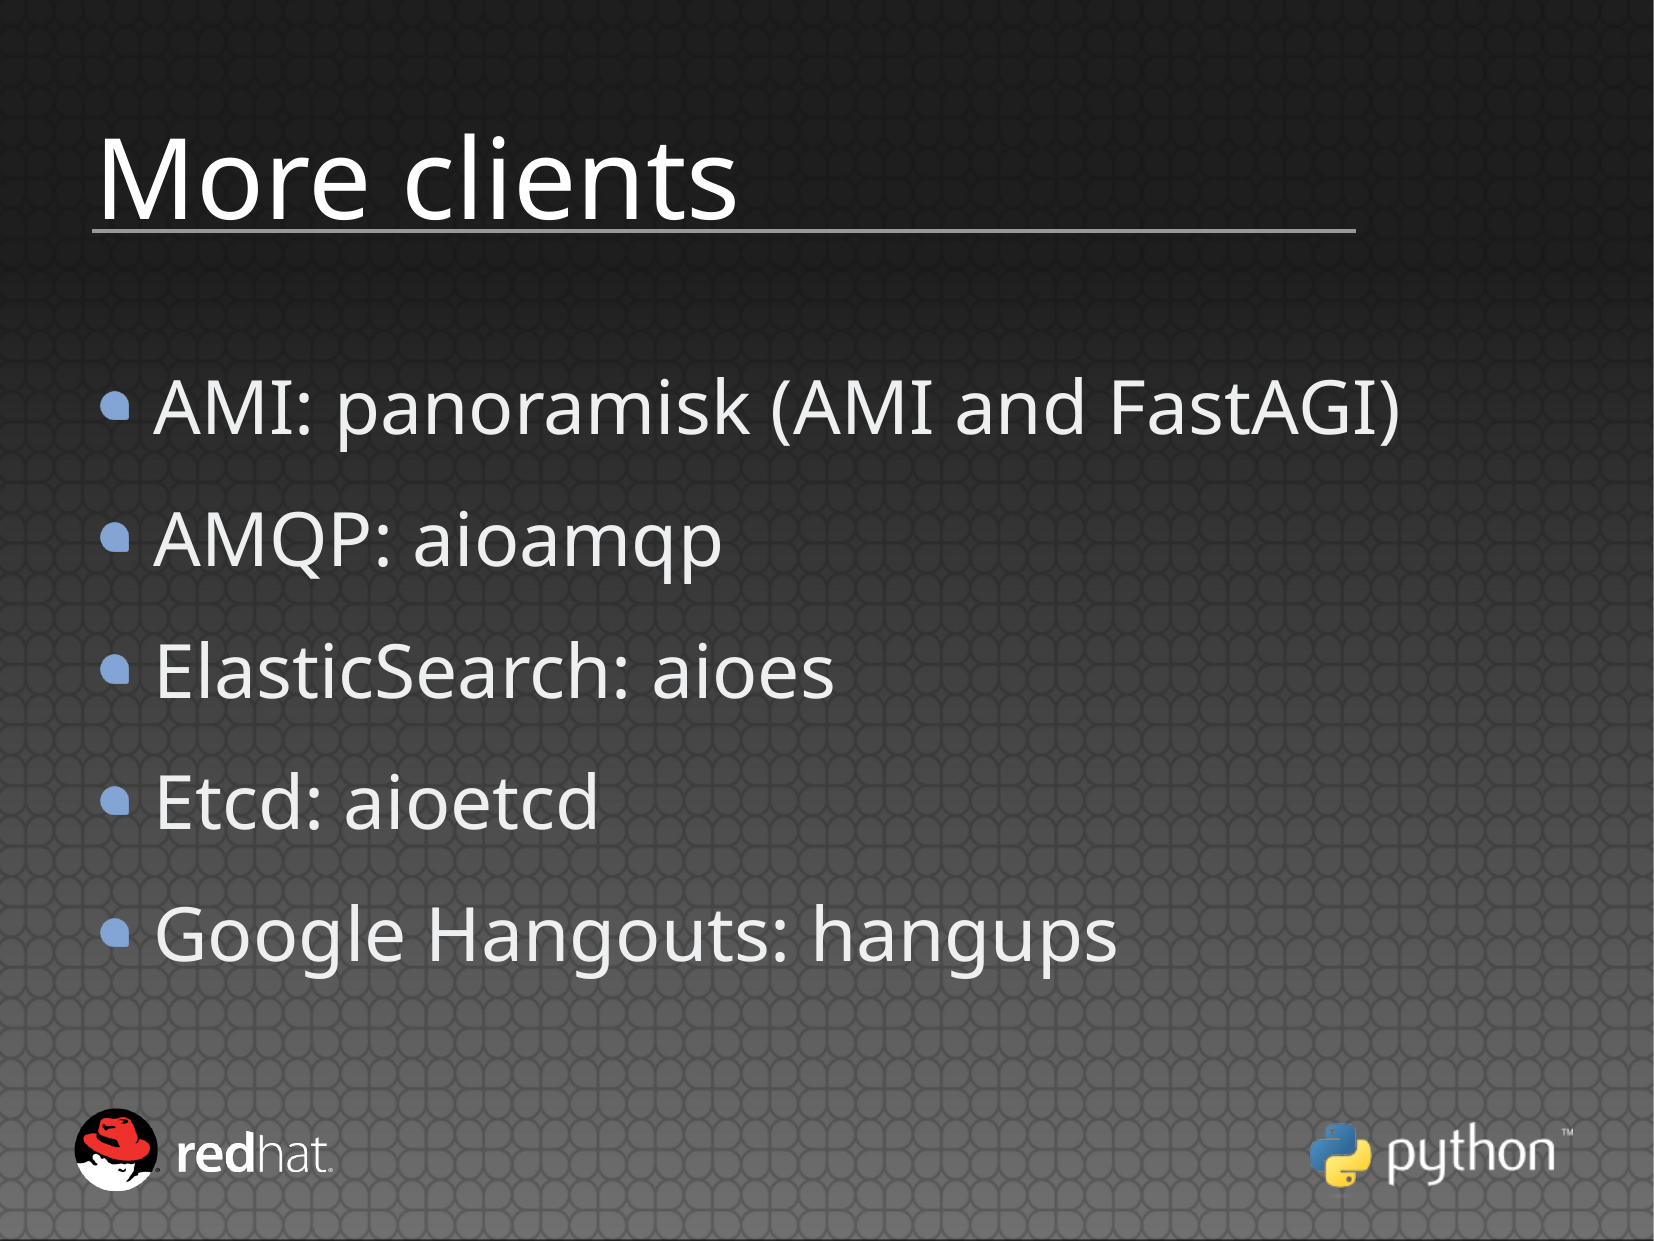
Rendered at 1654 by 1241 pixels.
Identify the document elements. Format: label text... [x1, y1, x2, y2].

list AMI: panoramisk (AMI and FastAGI) AMQP: aioamqp ElasticSearch: aioes Etcd: aioetcd Google Hangouts: hangups [82, 354, 1571, 1094]
picture [0, 0, 1654, 1241]
title More clients [94, 100, 1426, 251]
